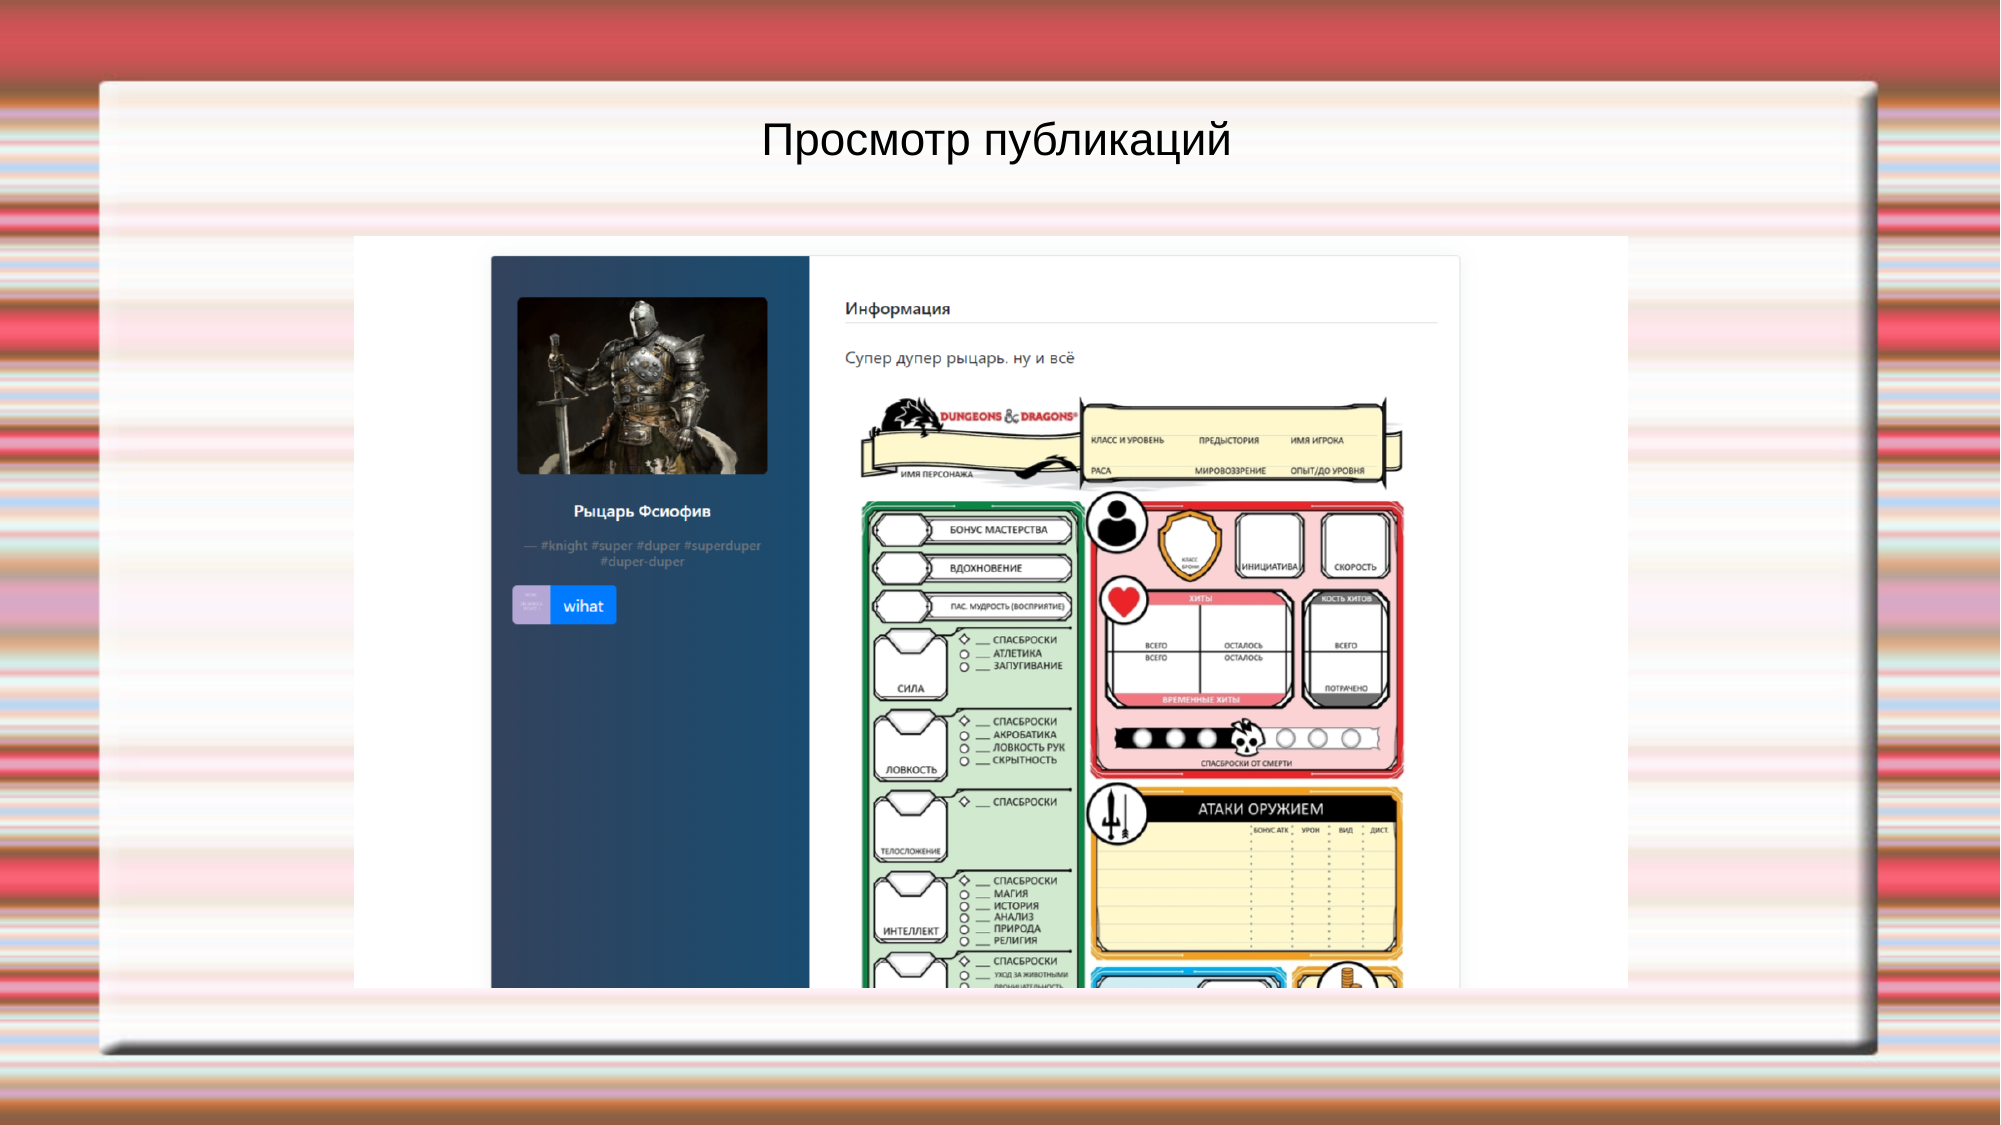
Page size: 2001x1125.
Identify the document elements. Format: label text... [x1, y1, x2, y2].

text_box Просмотр публикаций [746, 101, 1254, 172]
picture [0, 0, 2000, 1125]
